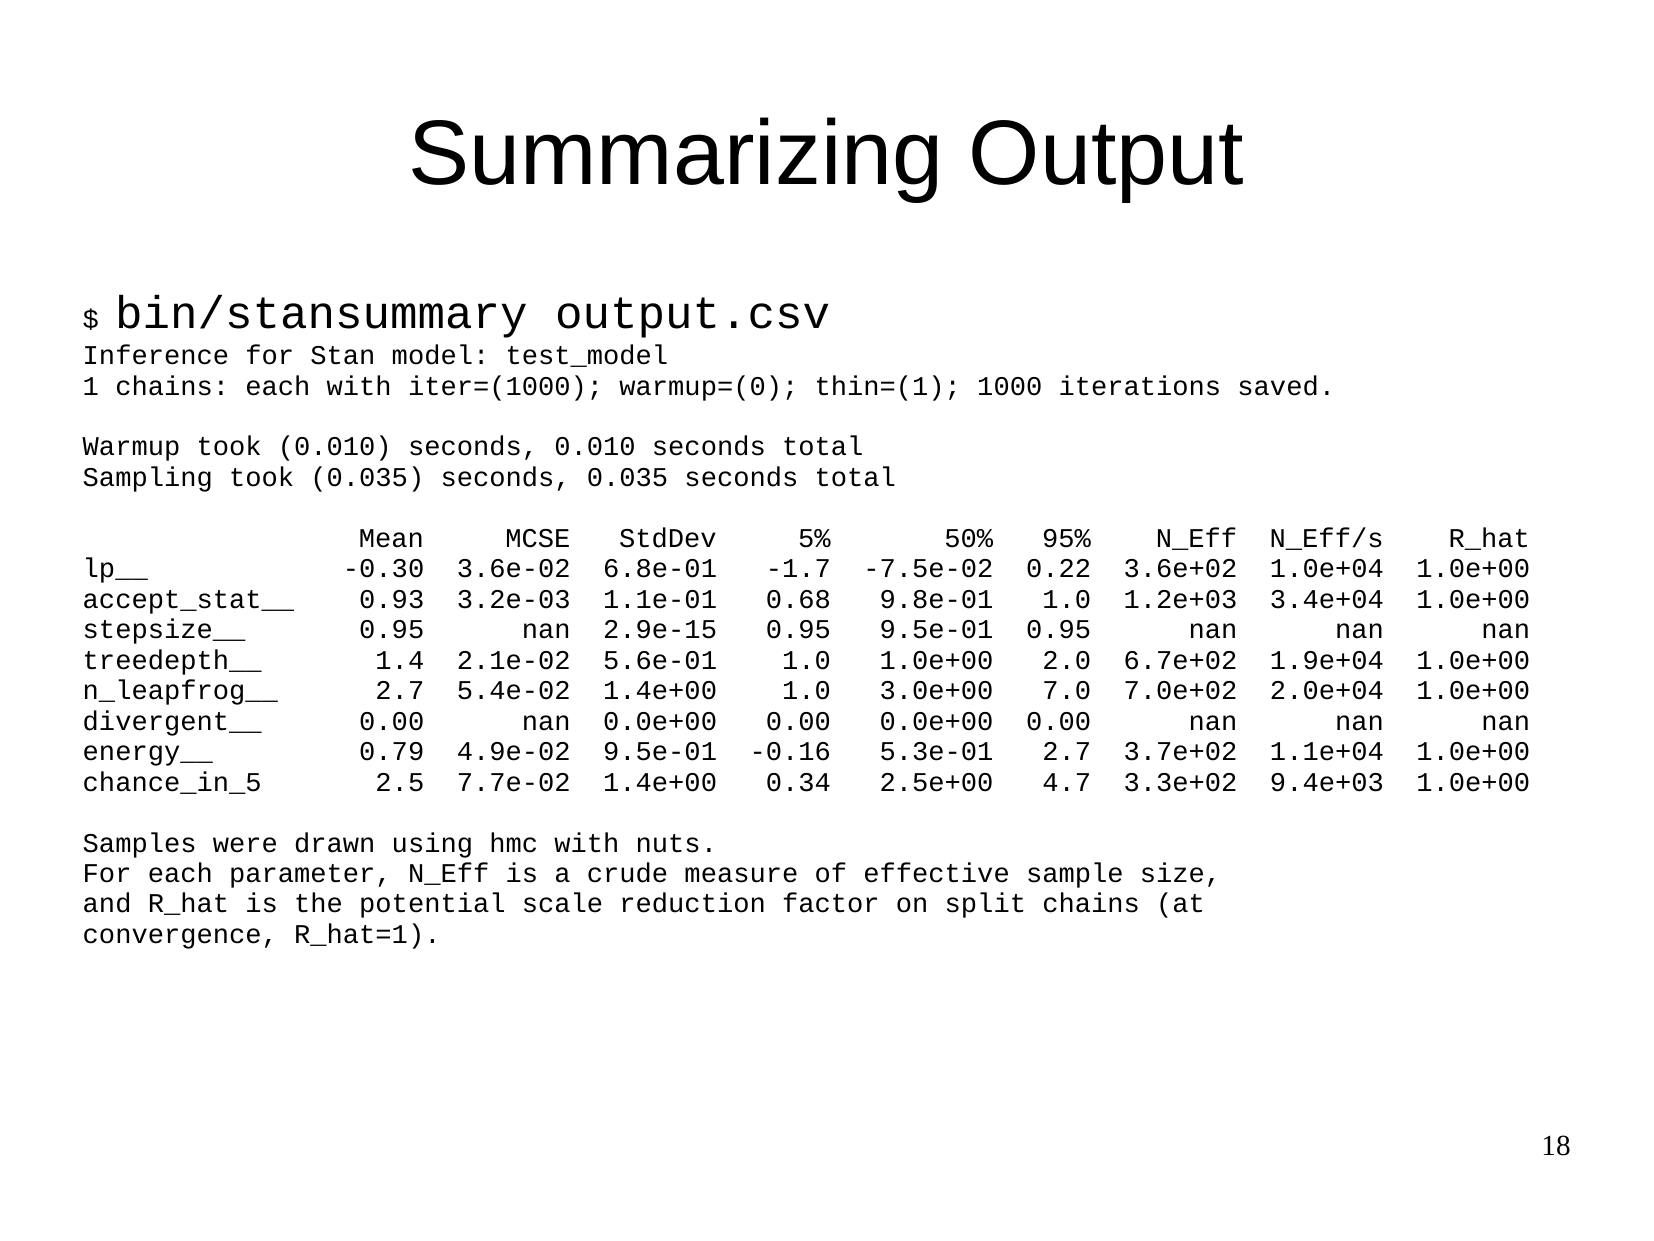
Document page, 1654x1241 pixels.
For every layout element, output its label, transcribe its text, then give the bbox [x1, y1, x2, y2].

title Summarizing Output [82, 49, 1571, 257]
list $ bin/stansummary output.csv Inference for Stan model: test_model 1 chains: each with iter=(1000); warmup=(0); thin=(1); 1000 iterations saved. Warmup took (0.010) seconds, 0.010 seconds total Sampling took (0.035) seconds, 0.035 seconds total Mean MCSE StdDev 5% 50% 95% N_Eff N_Eff/s R_hat lp__ -0.30 3.6e-02 6.8e-01 -1.7 -7.5e-02 0.22 3.6e+02 1.0e+04 1.0e+00 accept_stat__ 0.93 3.2e-03 1.1e-01 0.68 9.8e-01 1.0 1.2e+03 3.4e+04 1.0e+00 stepsize__ 0.95 nan 2.9e-15 0.95 9.5e-01 0.95 nan nan nan treedepth__ 1.4 2.1e-02 5.6e-01 1.0 1.0e+00 2.0 6.7e+02 1.9e+04 1.0e+00 n_leapfrog__ 2.7 5.4e-02 1.4e+00 1.0 3.0e+00 7.0 7.0e+02 2.0e+04 1.0e+00 divergent__ 0.00 nan 0.0e+00 0.00 0.0e+00 0.00 nan nan nan energy__ 0.79 4.9e-02 9.5e-01 -0.16 5.3e-01 2.7 3.7e+02 1.1e+04 1.0e+00 chance_in_5 2.5 7.7e-02 1.4e+00 0.34 2.5e+00 4.7 3.3e+02 9.4e+03 1.0e+00 Samples were drawn using hmc with nuts. For each parameter, N_Eff is a crude measure of effective sample size, and R_hat is the potential scale reduction factor on split chains (at convergence, R_hat=1). [82, 290, 1571, 1109]
